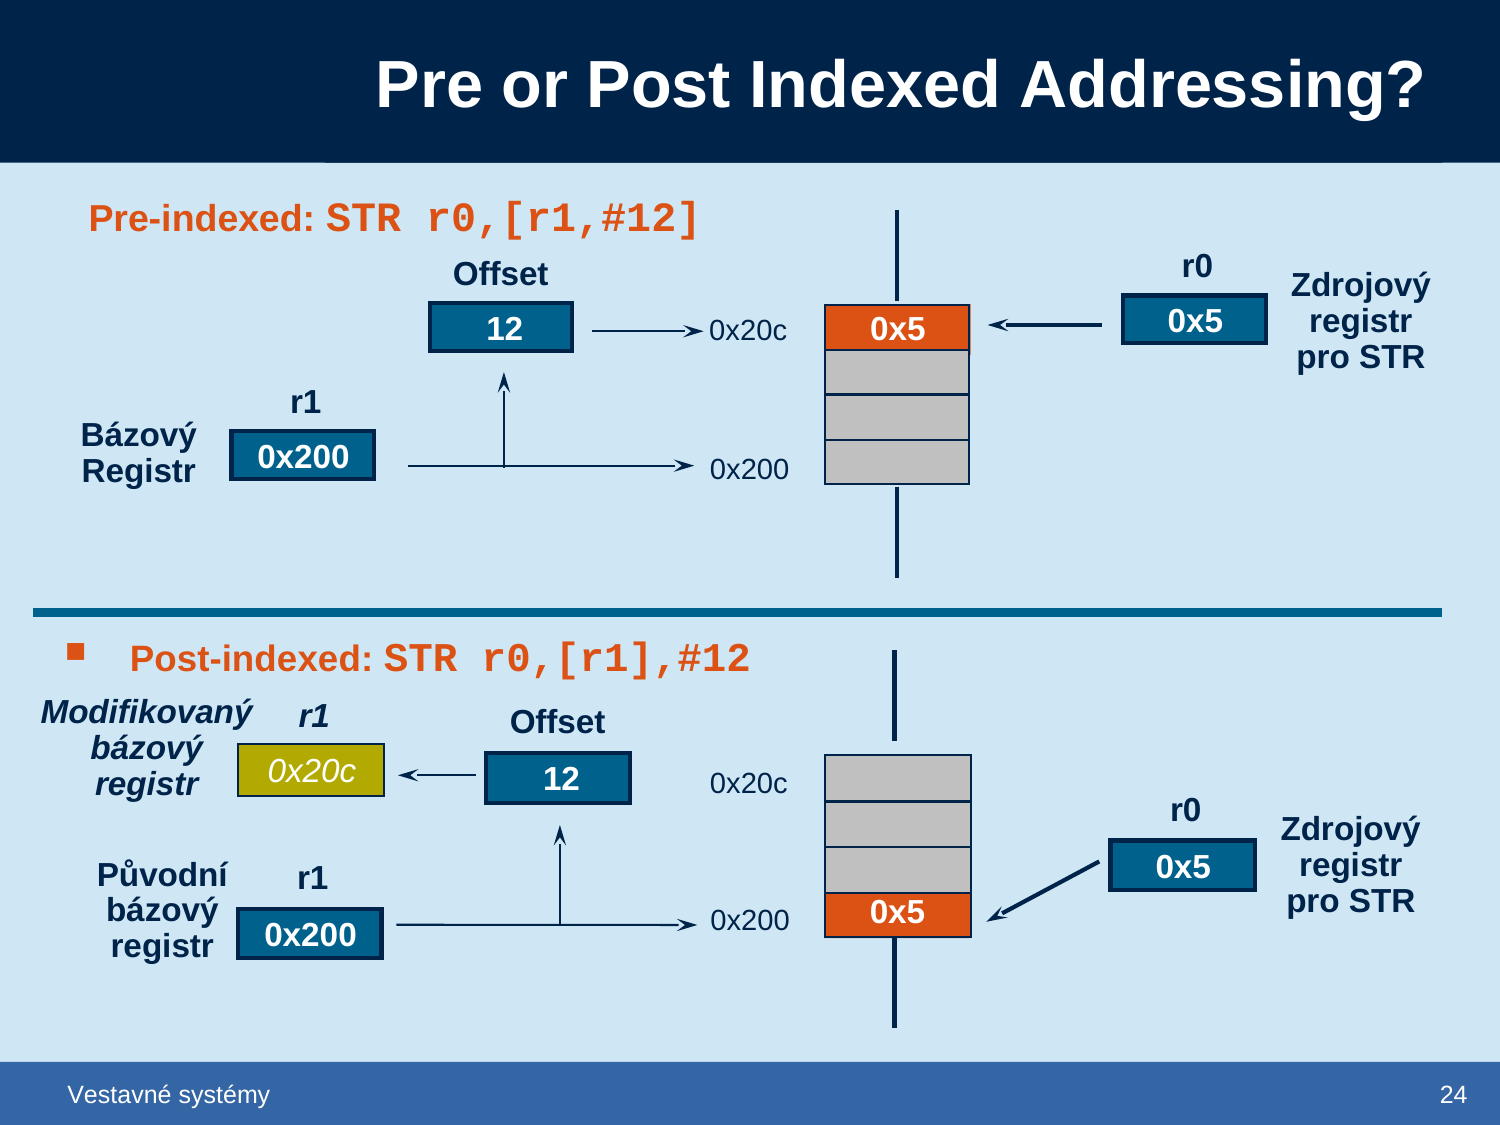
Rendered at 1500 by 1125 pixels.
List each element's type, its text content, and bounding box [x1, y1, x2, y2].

text_box 0x20c [271, 761, 282, 780]
text_box 0x200 [250, 910, 384, 962]
text_box 0x5 [826, 894, 970, 936]
text_box r1 [250, 853, 401, 905]
text_box [824, 351, 970, 485]
text_box Původní bázový registr [74, 849, 250, 973]
list Pre-indexed: STR r0,[r1,#12] [50, 187, 801, 253]
text_box r0 [1110, 241, 1285, 293]
text_box 0x20c [675, 307, 821, 355]
text_box 0x5 [1110, 841, 1256, 893]
text_box r1 [271, 691, 403, 743]
text_box Modifikovaný bázový registr [23, 687, 271, 811]
text_box Zdrojový registr pro STR [1263, 804, 1439, 928]
title Pre or Post Indexed Addressing? [324, 0, 1443, 163]
text_box [429, 303, 573, 352]
text_box Post-indexed: STR r0,[r1],#12 [50, 622, 801, 688]
text_box 12 [432, 304, 578, 356]
text_box 0x5 [826, 306, 968, 349]
text_box 0x20c [675, 760, 823, 808]
text_box 12 [488, 754, 635, 806]
text_box Offset [413, 253, 589, 300]
text_box r1 [218, 376, 394, 428]
text_box Offset [470, 697, 646, 749]
text_box [485, 753, 630, 803]
text_box 0x200 [230, 432, 377, 484]
text_box [824, 754, 971, 894]
text_box 0x200 [677, 446, 823, 494]
text_box 0x20c [271, 746, 386, 798]
text_box Bázový Registr [51, 410, 227, 498]
text_box 0x5 [1122, 296, 1268, 348]
text_box r0 [1098, 784, 1274, 836]
text_box 0x200 [677, 897, 824, 945]
text_box Zdrojový registr pro STR [1273, 260, 1449, 383]
